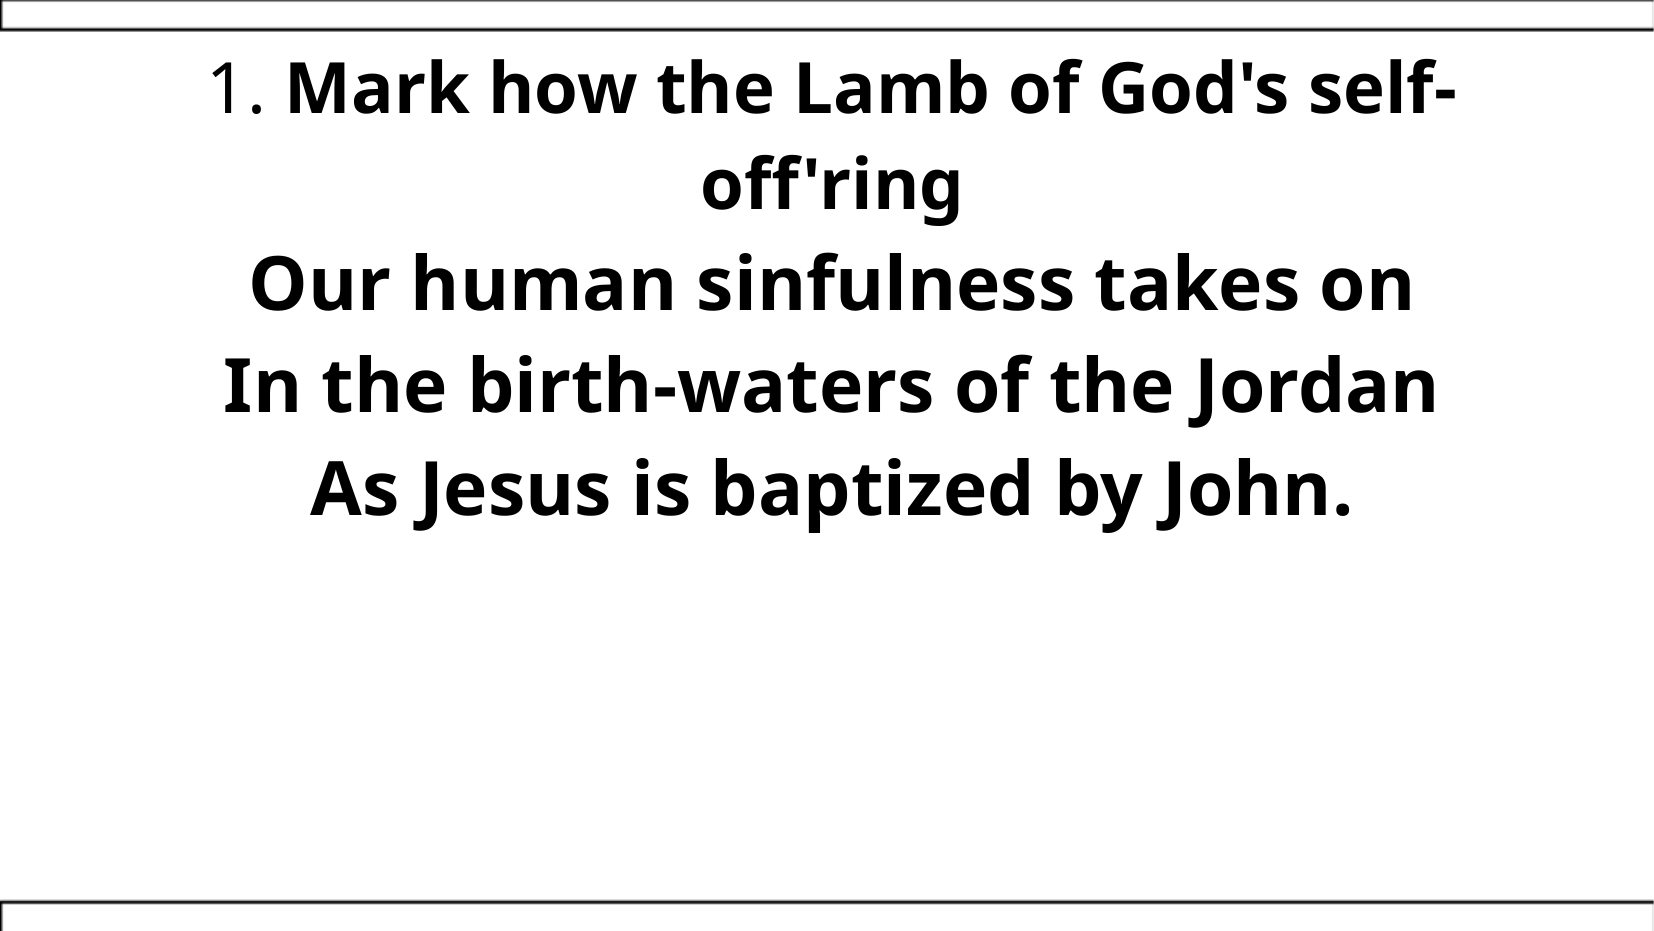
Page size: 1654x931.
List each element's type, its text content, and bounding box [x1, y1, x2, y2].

text_box 1. Mark how the Lamb of God's self-off'ring Our human sinfulness takes on In the birth-waters of the Jordan As Jesus is baptized by John. [90, 30, 1576, 451]
picture [0, 0, 1654, 931]
